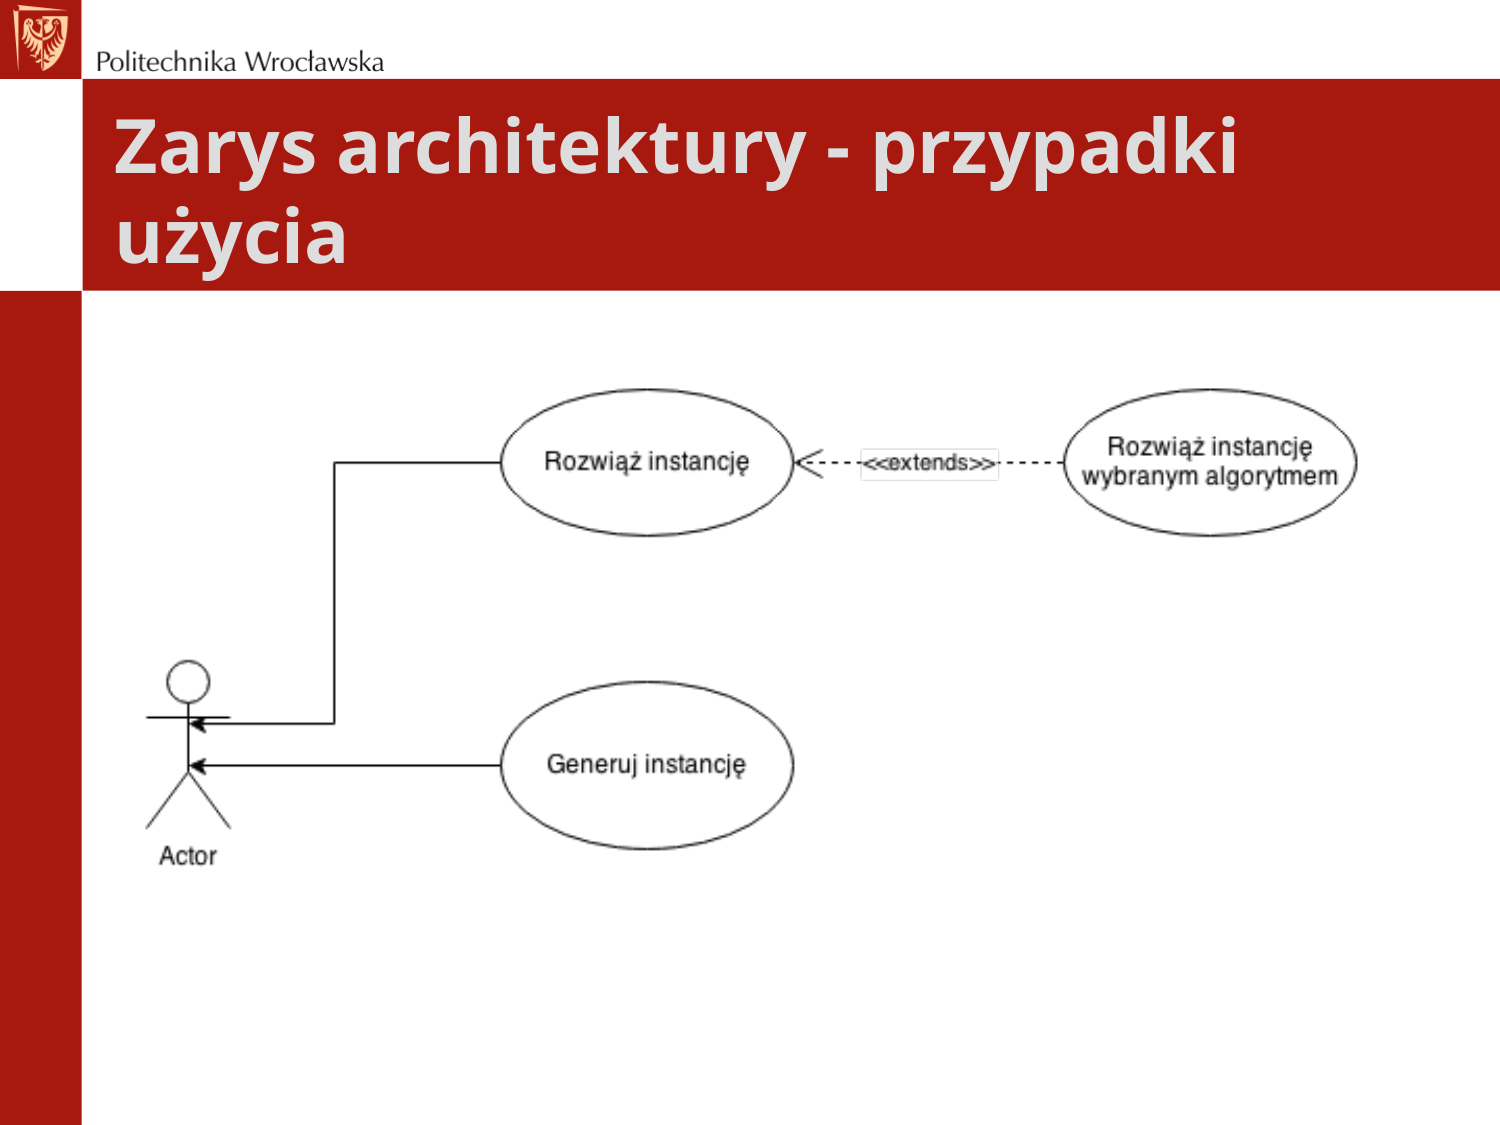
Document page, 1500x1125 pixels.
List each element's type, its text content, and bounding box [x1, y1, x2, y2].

text_box Zarys architektury - przypadki użycia [100, 103, 1483, 273]
picture [144, 387, 1360, 882]
picture [0, 0, 384, 79]
